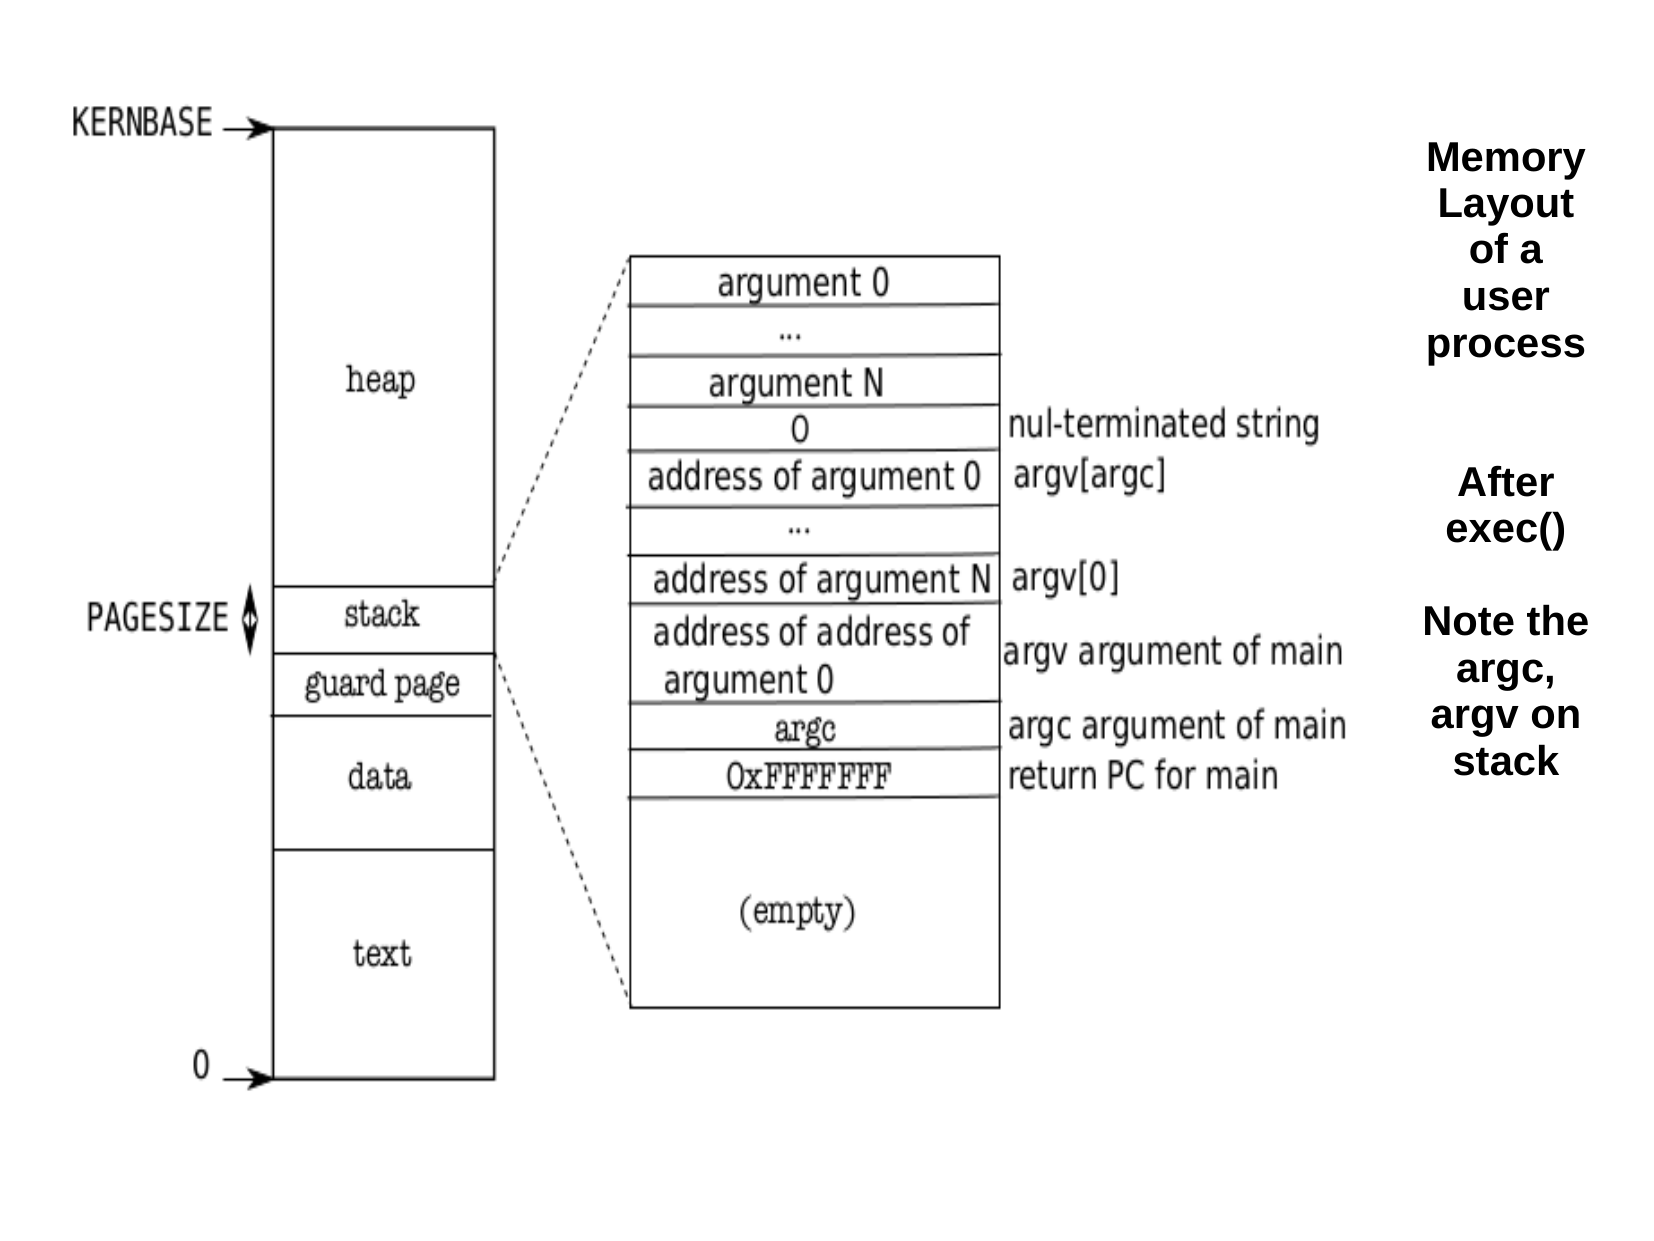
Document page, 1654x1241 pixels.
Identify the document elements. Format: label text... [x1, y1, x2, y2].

text_box Memory Layout of a user process After exec() Note the argc, argv on stack [1405, 125, 1607, 1014]
picture [38, 62, 1382, 1103]
